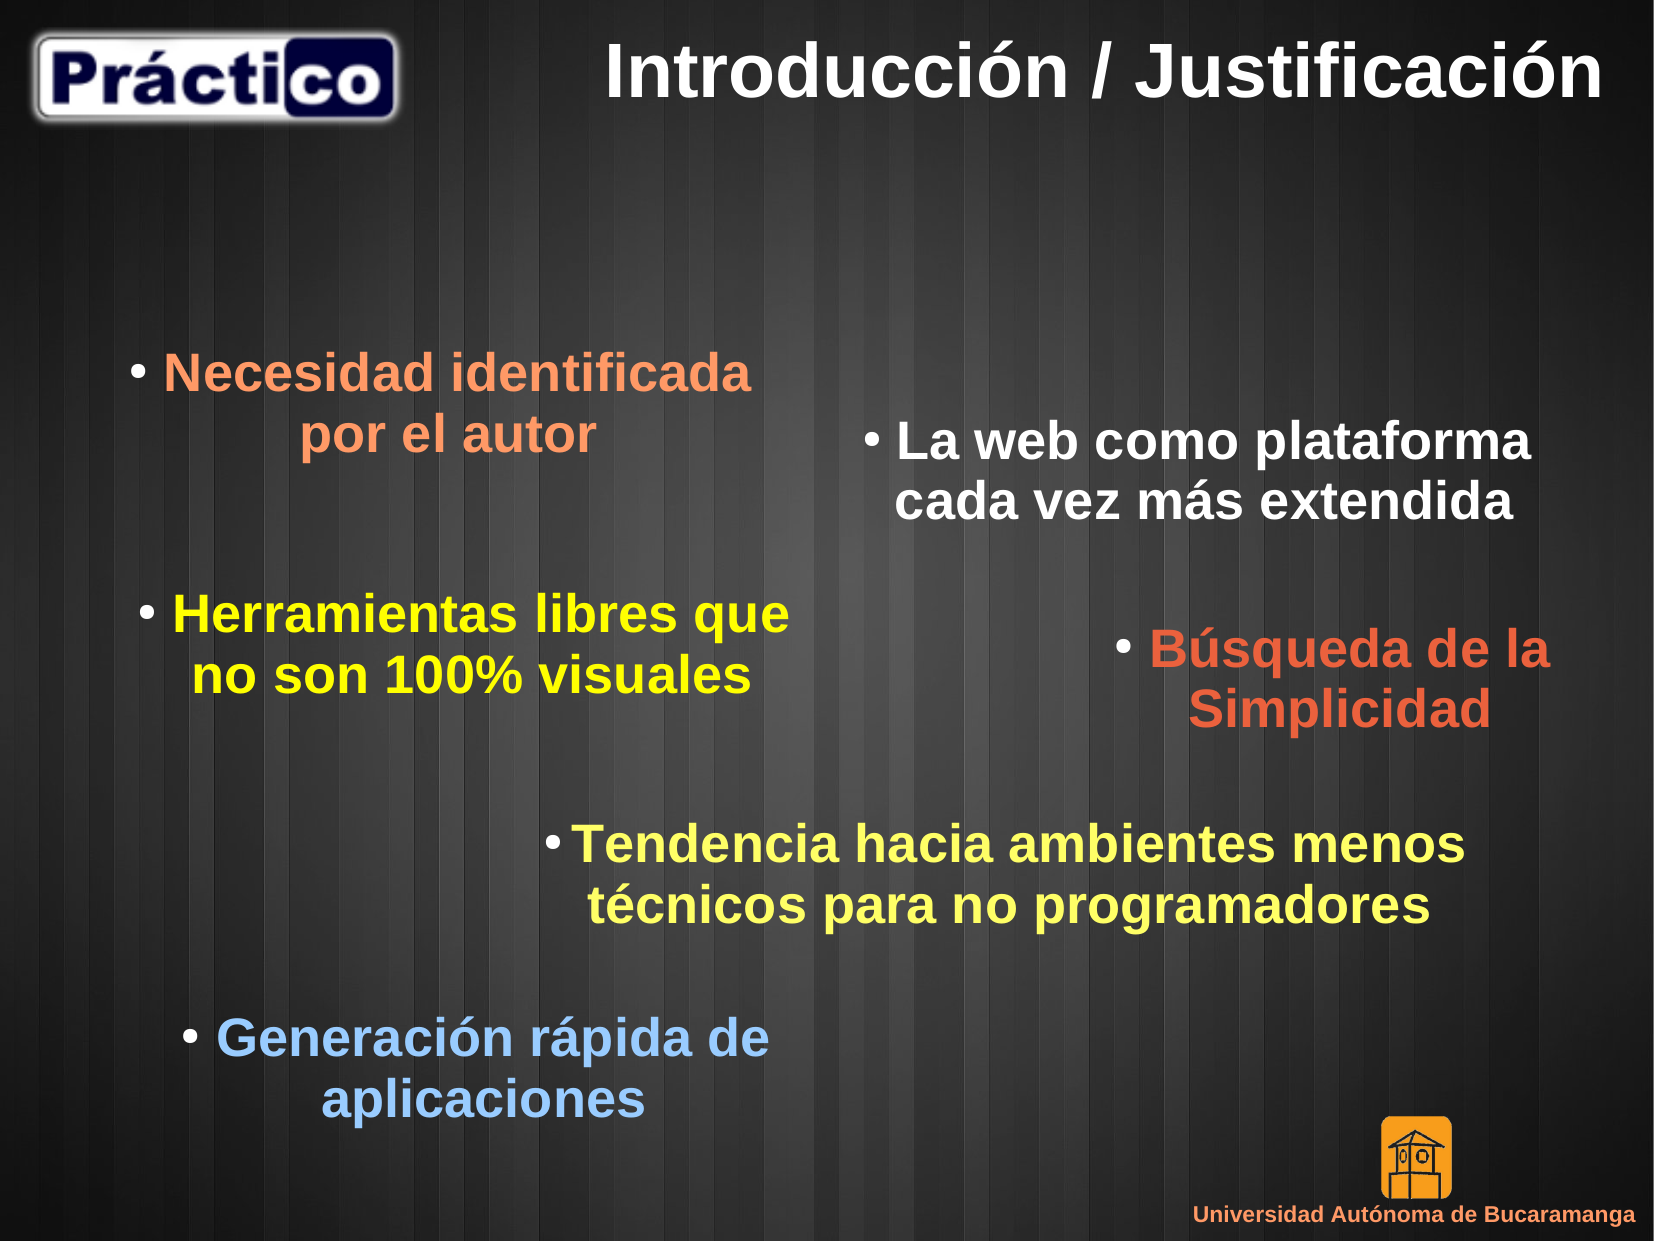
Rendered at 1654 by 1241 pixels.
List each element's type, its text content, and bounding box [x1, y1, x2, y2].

title Introducción / Justificación [466, 17, 1607, 125]
text_box Necesidad identificada por el autor [106, 342, 792, 464]
subtitle Generación rápida de aplicaciones [141, 968, 827, 1169]
text_box La web como plataforma cada vez más extendida [862, 410, 1548, 532]
text_box Herramientas libres que no son 100% visuales [129, 544, 815, 745]
text_box Búsqueda de la Simplicidad [1074, 578, 1607, 779]
text_box Tendencia hacia ambientes menos técnicos para no programadores [543, 791, 1477, 957]
text_box Universidad Autónoma de Bucaramanga [1192, 1173, 1654, 1241]
picture [0, 0, 1654, 1241]
